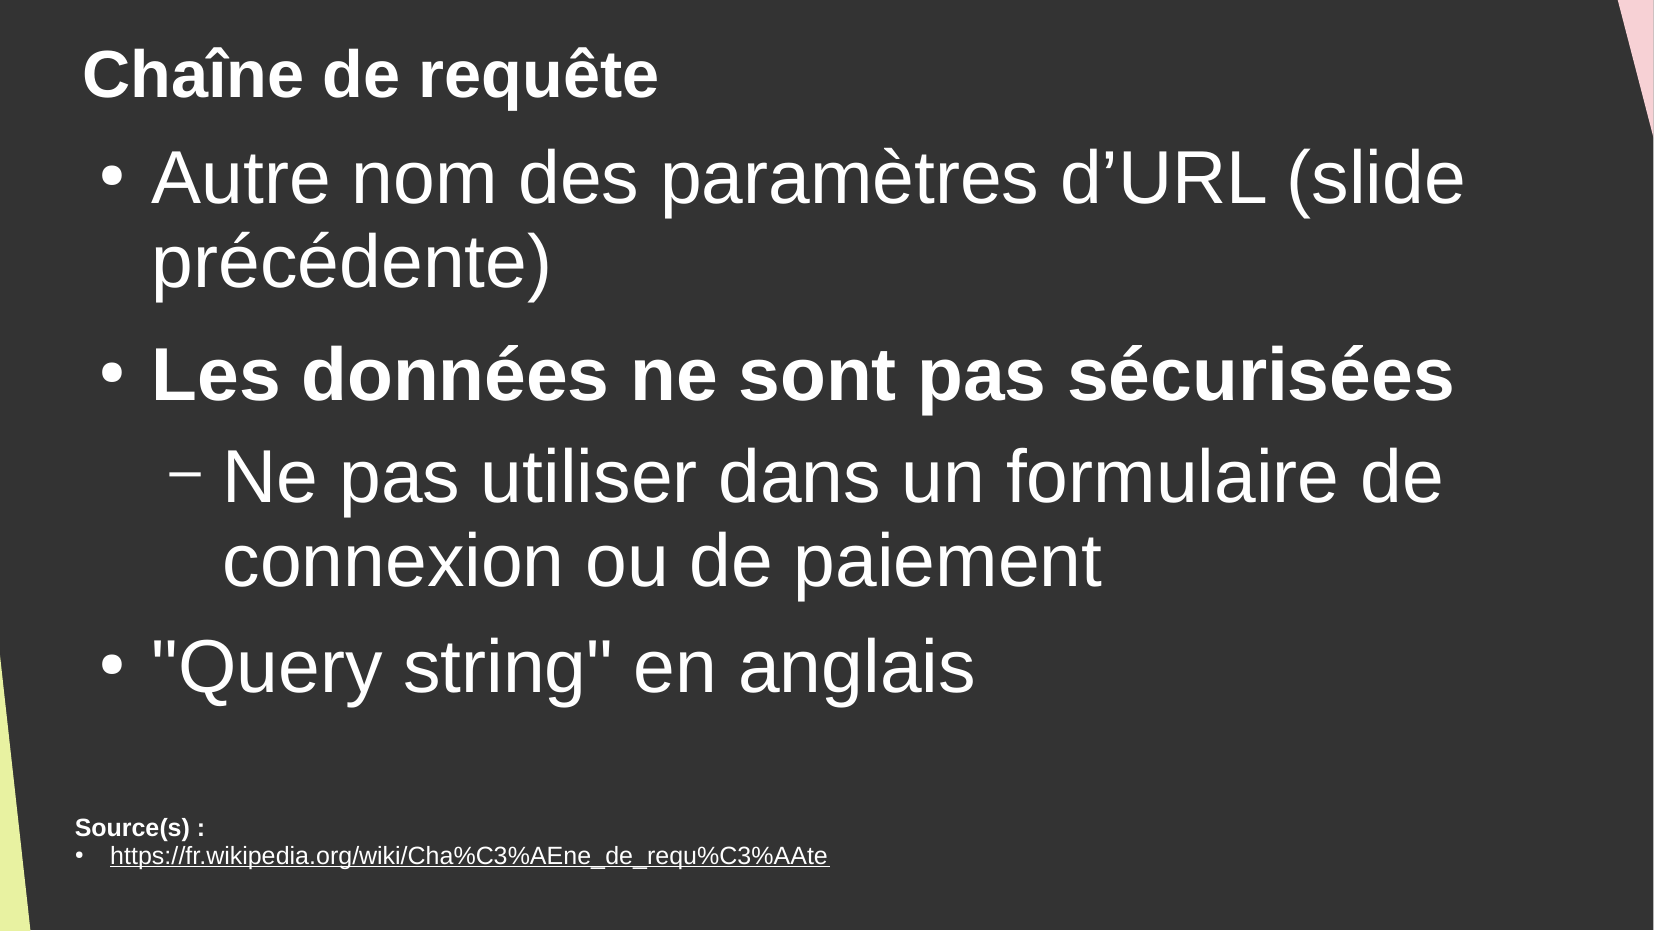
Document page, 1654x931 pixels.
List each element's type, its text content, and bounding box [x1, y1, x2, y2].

title Chaîne de requête [82, 37, 1571, 114]
list Autre nom des paramètres d’URL (slide précédente) Les données ne sont pas sécurisées Ne pas utiliser dans un formulaire de connexion ou de paiement "Query string" en anglais [80, 135, 1605, 733]
text_box [1617, 0, 1654, 140]
text_box Source(s) : https://fr.wikipedia.org/wiki/Cha%C3%AEne_de_requ%C3%AAte [60, 806, 1546, 905]
text_box [0, 655, 31, 931]
